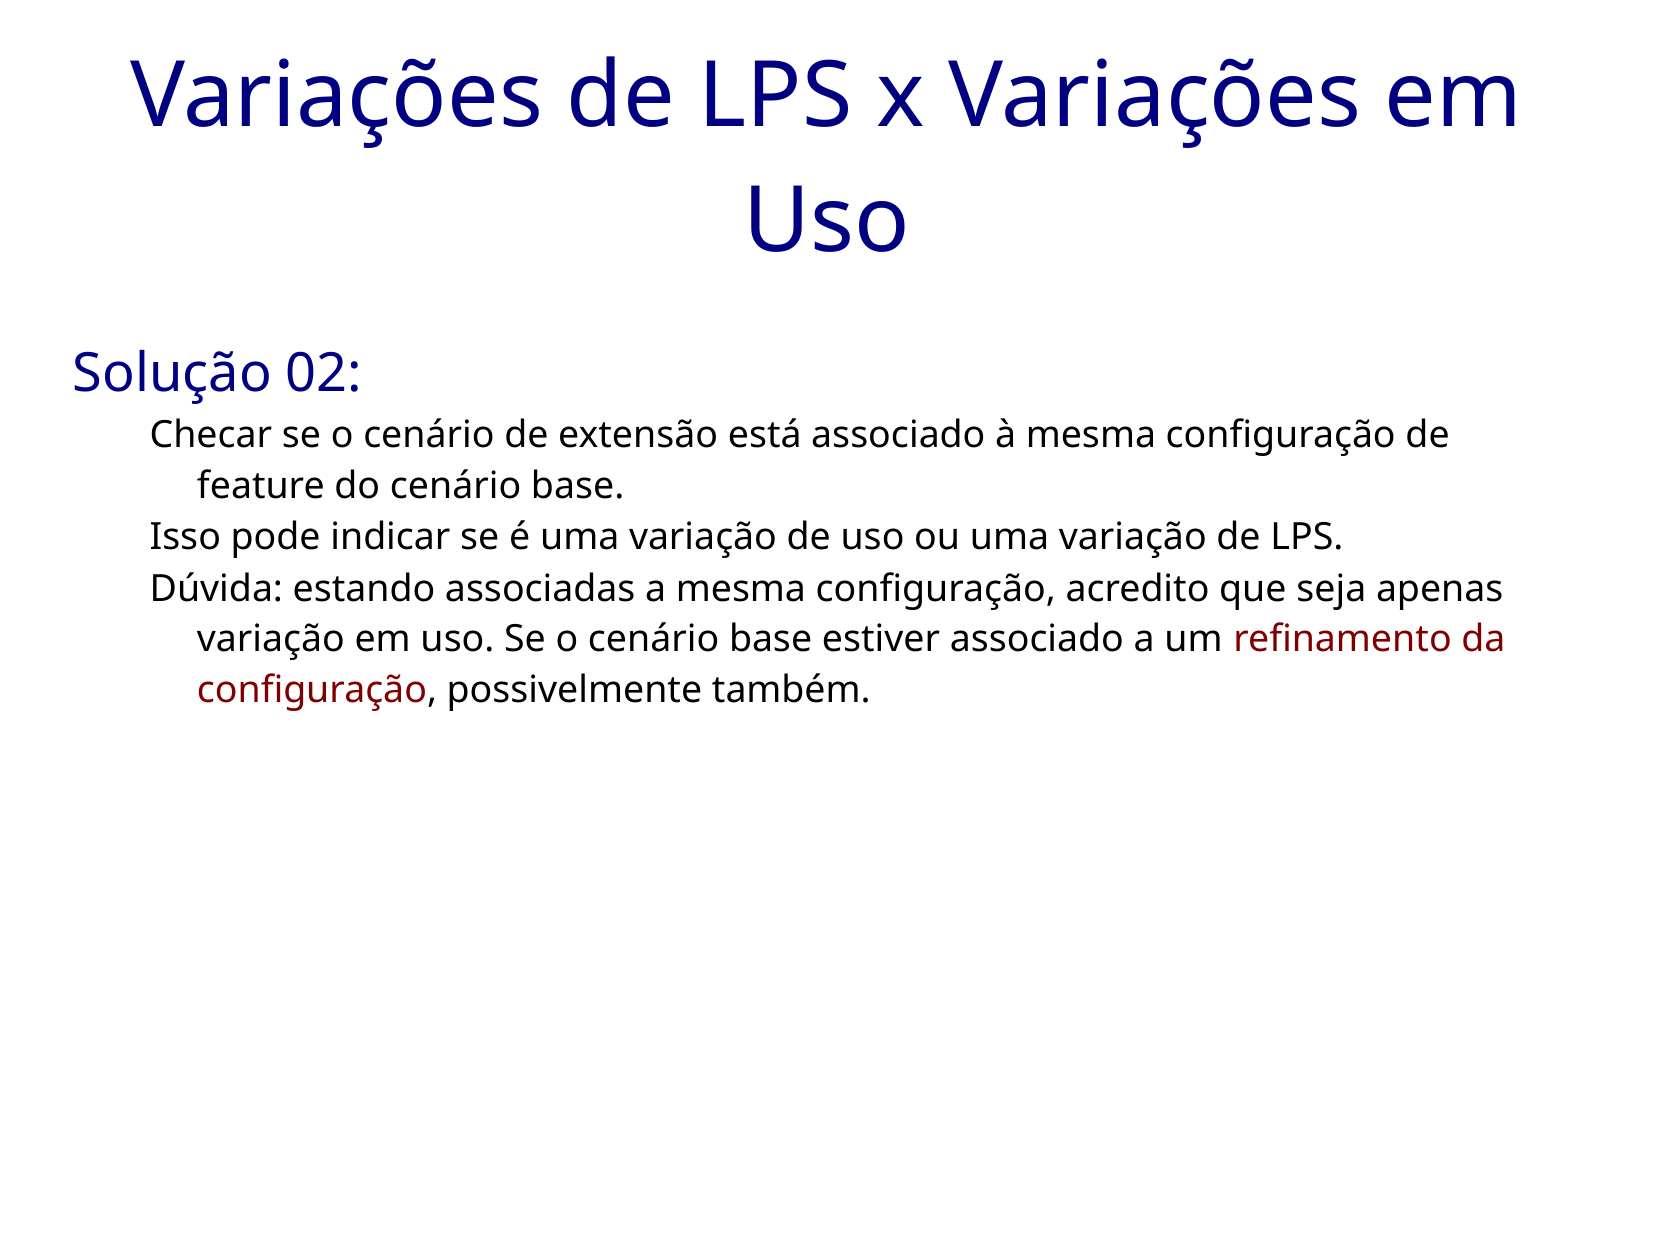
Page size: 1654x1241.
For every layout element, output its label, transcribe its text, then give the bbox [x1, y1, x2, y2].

text_box Solução 02: Checar se o cenário de extensão está associado à mesma configuração de feature do cenário base. Isso pode indicar se é uma variação de uso ou uma variação de LPS. Dúvida: estando associadas a mesma configuração, acredito que seja apenas variação em uso. Se o cenário base estiver associado a um refinamento da configuração, possivelmente também. [40, 326, 1601, 1146]
title Variações de LPS x Variações em Uso [82, 24, 1571, 282]
